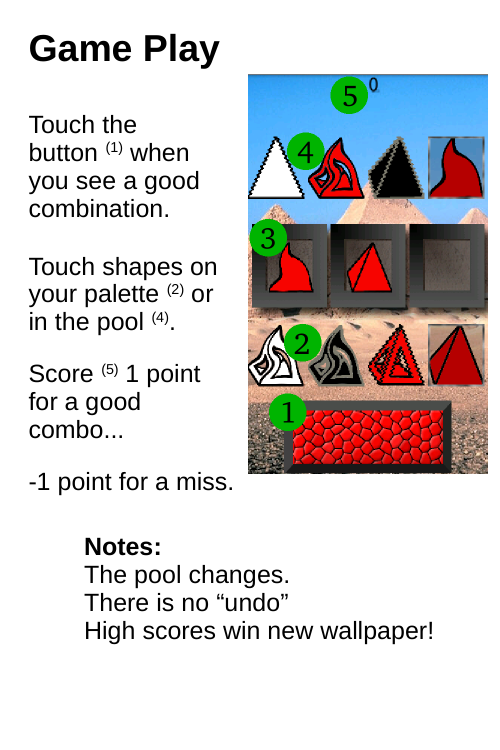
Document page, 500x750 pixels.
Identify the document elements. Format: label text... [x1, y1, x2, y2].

text_box Touch shapes on your palette (2) or in the pool (4). [13, 244, 239, 346]
text_box Score (5) 1 point for a good combo... [13, 352, 239, 453]
text_box Notes: The pool changes. There is no “undo” High scores win new wallpaper! [69, 525, 451, 652]
text_box -1 point for a miss. [13, 460, 250, 504]
text_box Game Play [13, 19, 236, 77]
picture [248, 74, 488, 474]
text_box Touch the button (1) when you see a good combination. [13, 103, 226, 244]
